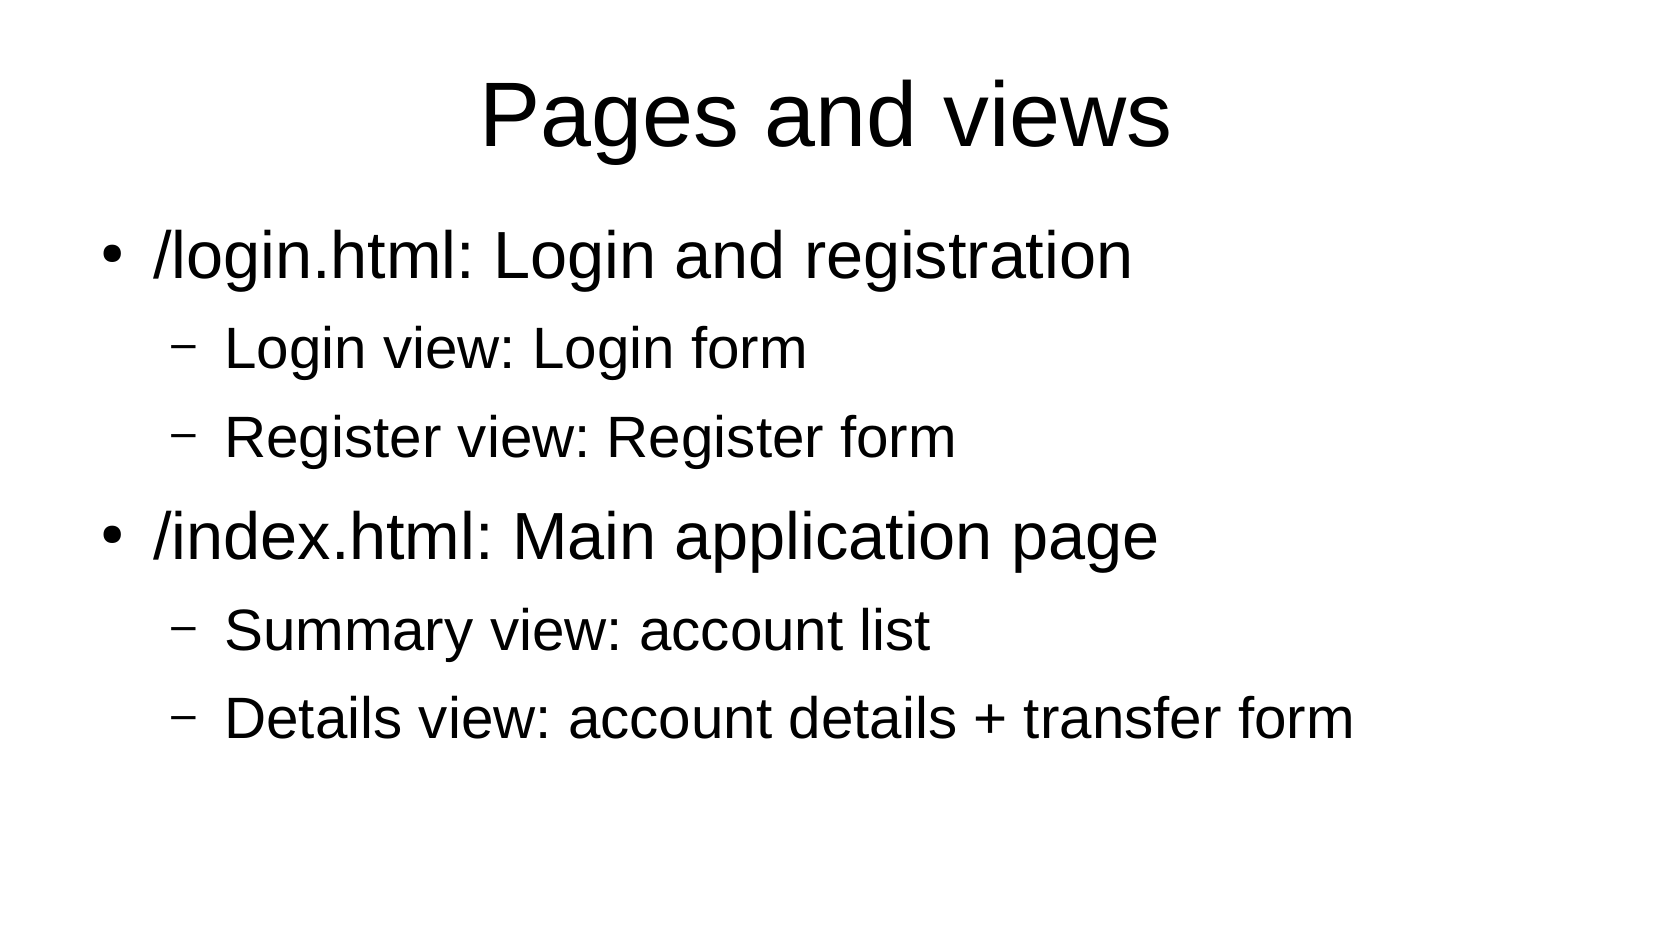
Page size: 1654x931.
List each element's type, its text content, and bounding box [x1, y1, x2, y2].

title Pages and views [82, 37, 1571, 193]
list /login.html: Login and registration Login view: Login form Register view: Register form /index.html: Main application page Summary view: account list Details view: account details + transfer form [82, 217, 1571, 863]
